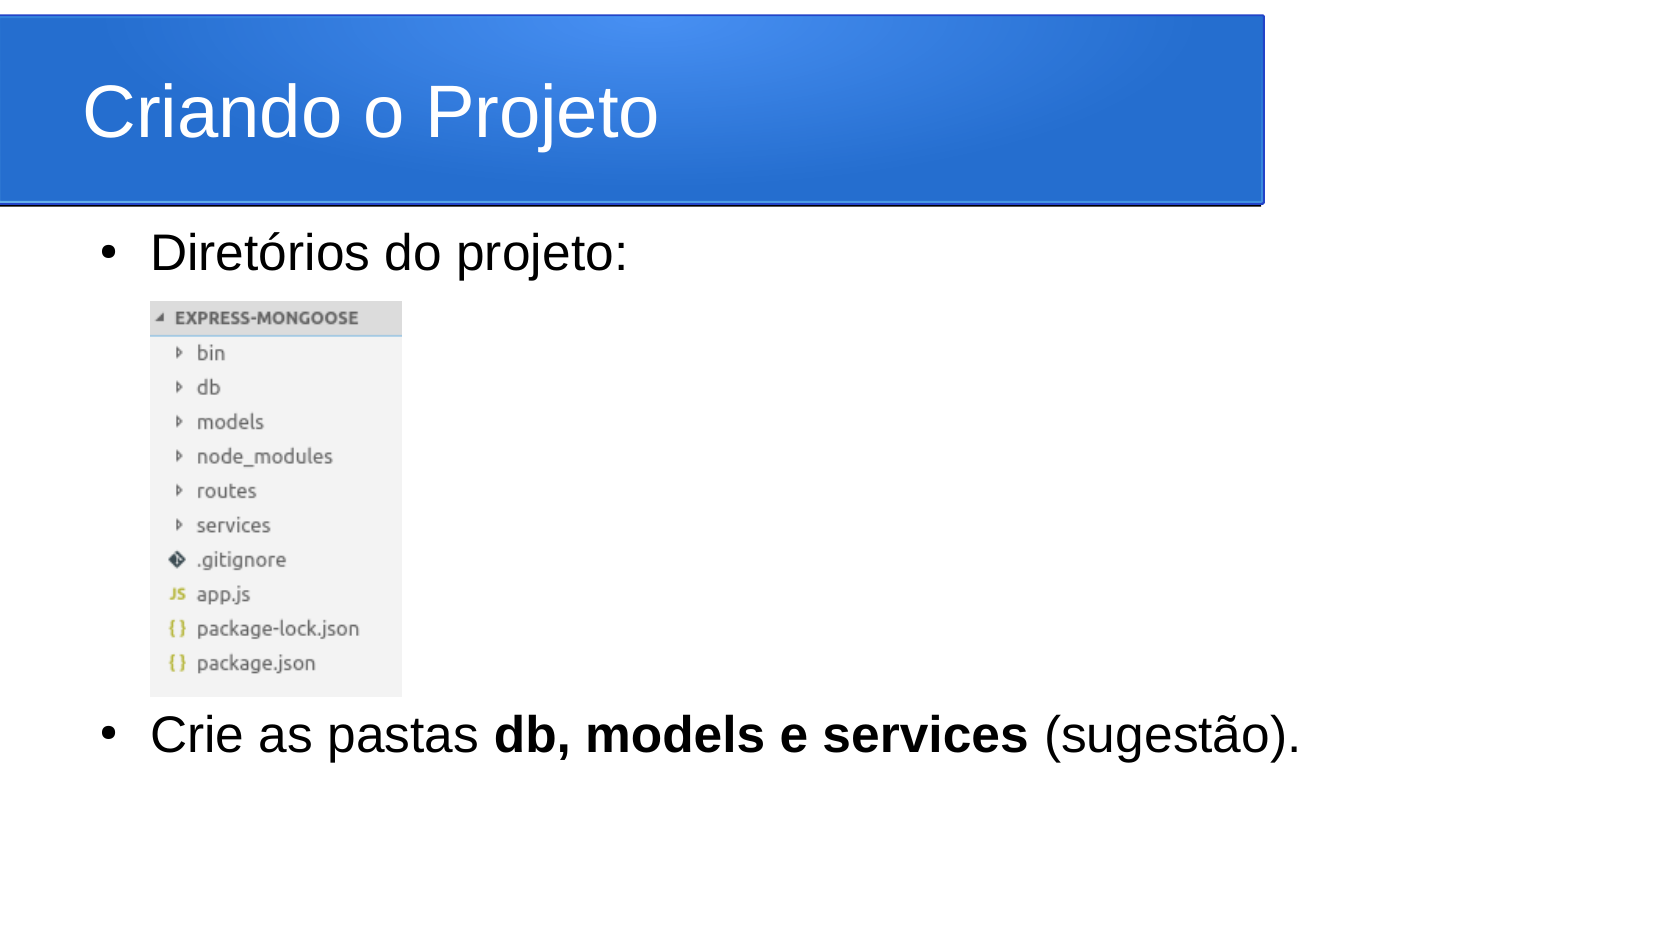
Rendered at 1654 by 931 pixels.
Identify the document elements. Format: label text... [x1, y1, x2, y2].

picture [150, 301, 402, 697]
title Criando o Projeto [82, 35, 1235, 189]
list Diretórios do projeto: Crie as pastas db, models e services (sugestão). [82, 224, 1571, 764]
